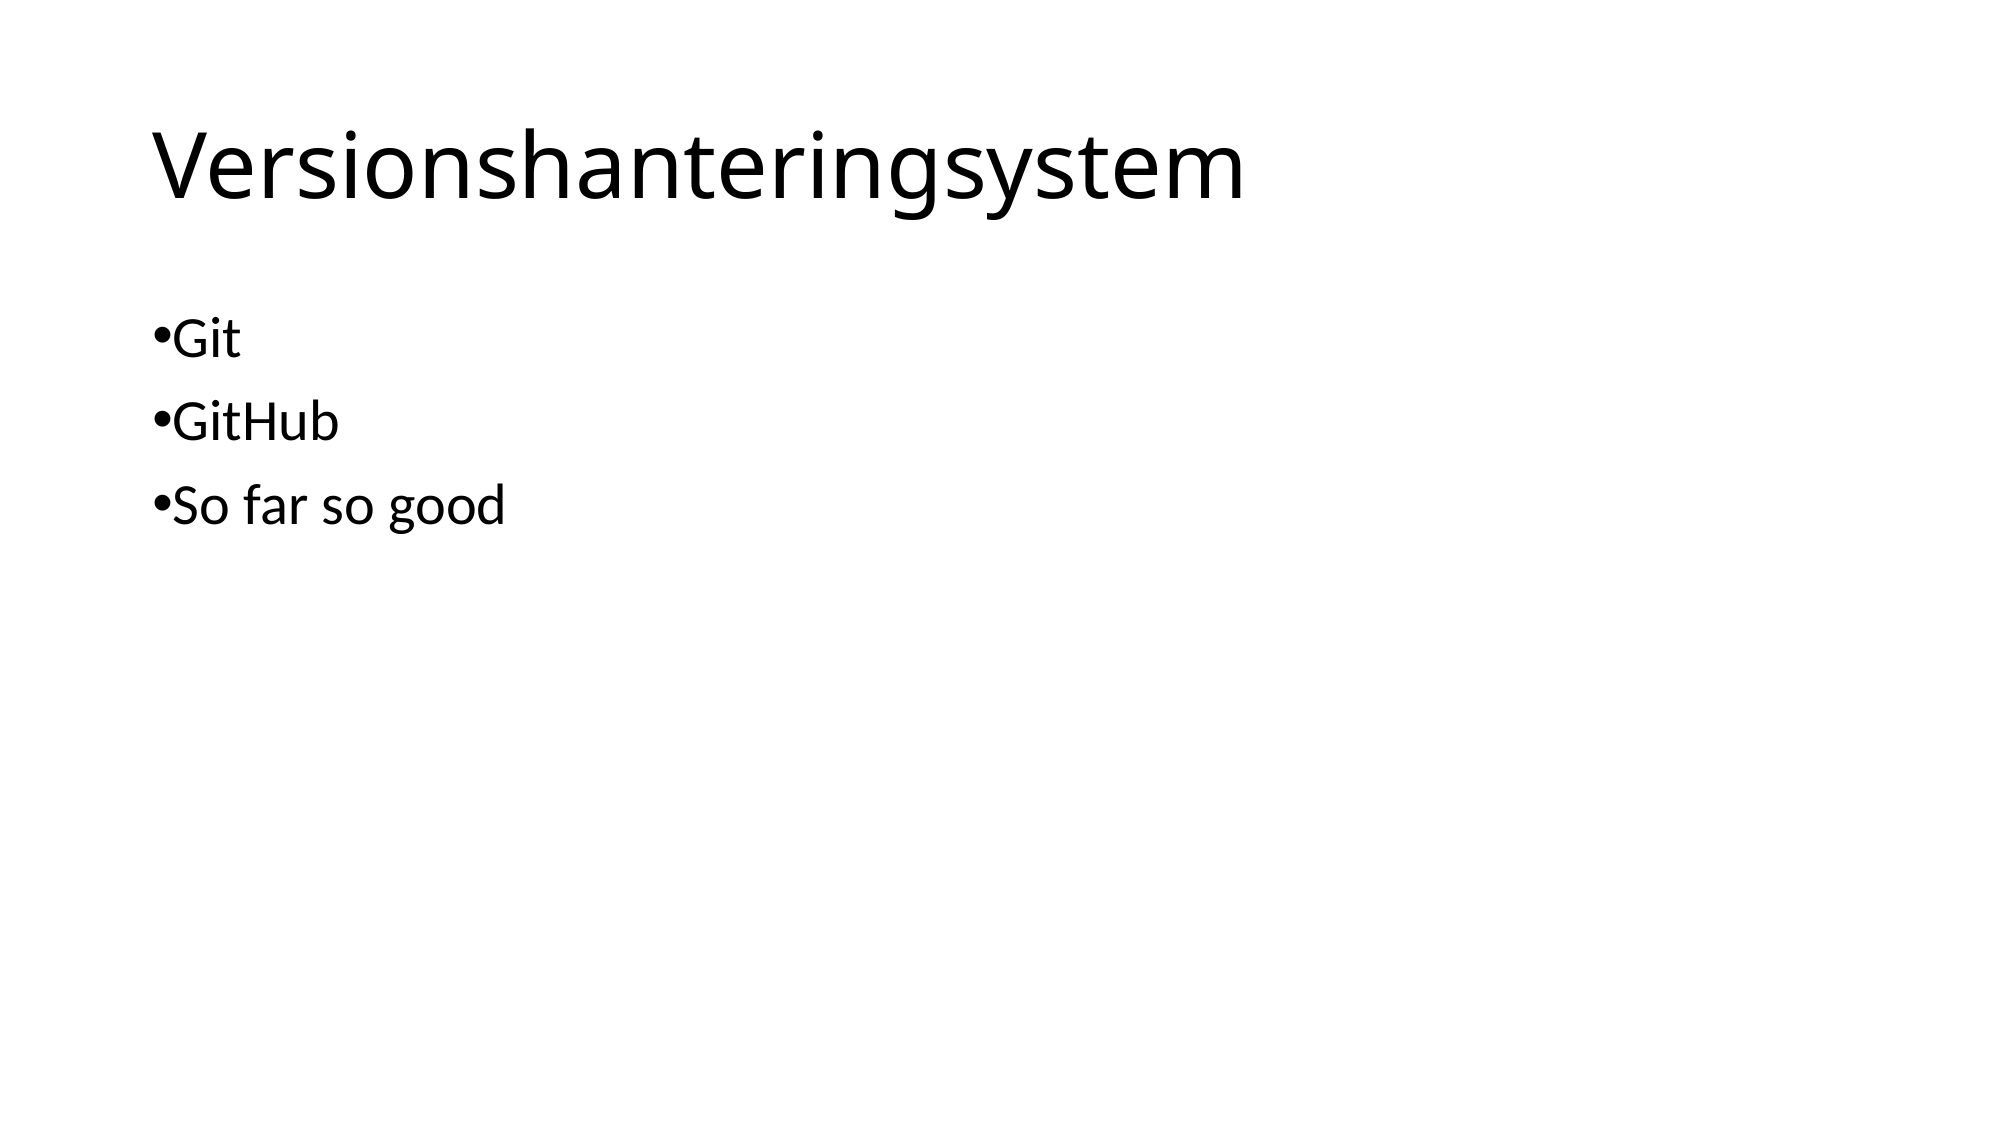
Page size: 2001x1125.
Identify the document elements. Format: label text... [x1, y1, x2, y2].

list Git GitHub So far so good [137, 299, 1863, 1014]
title Versionshanteringsystem [137, 59, 1863, 278]
